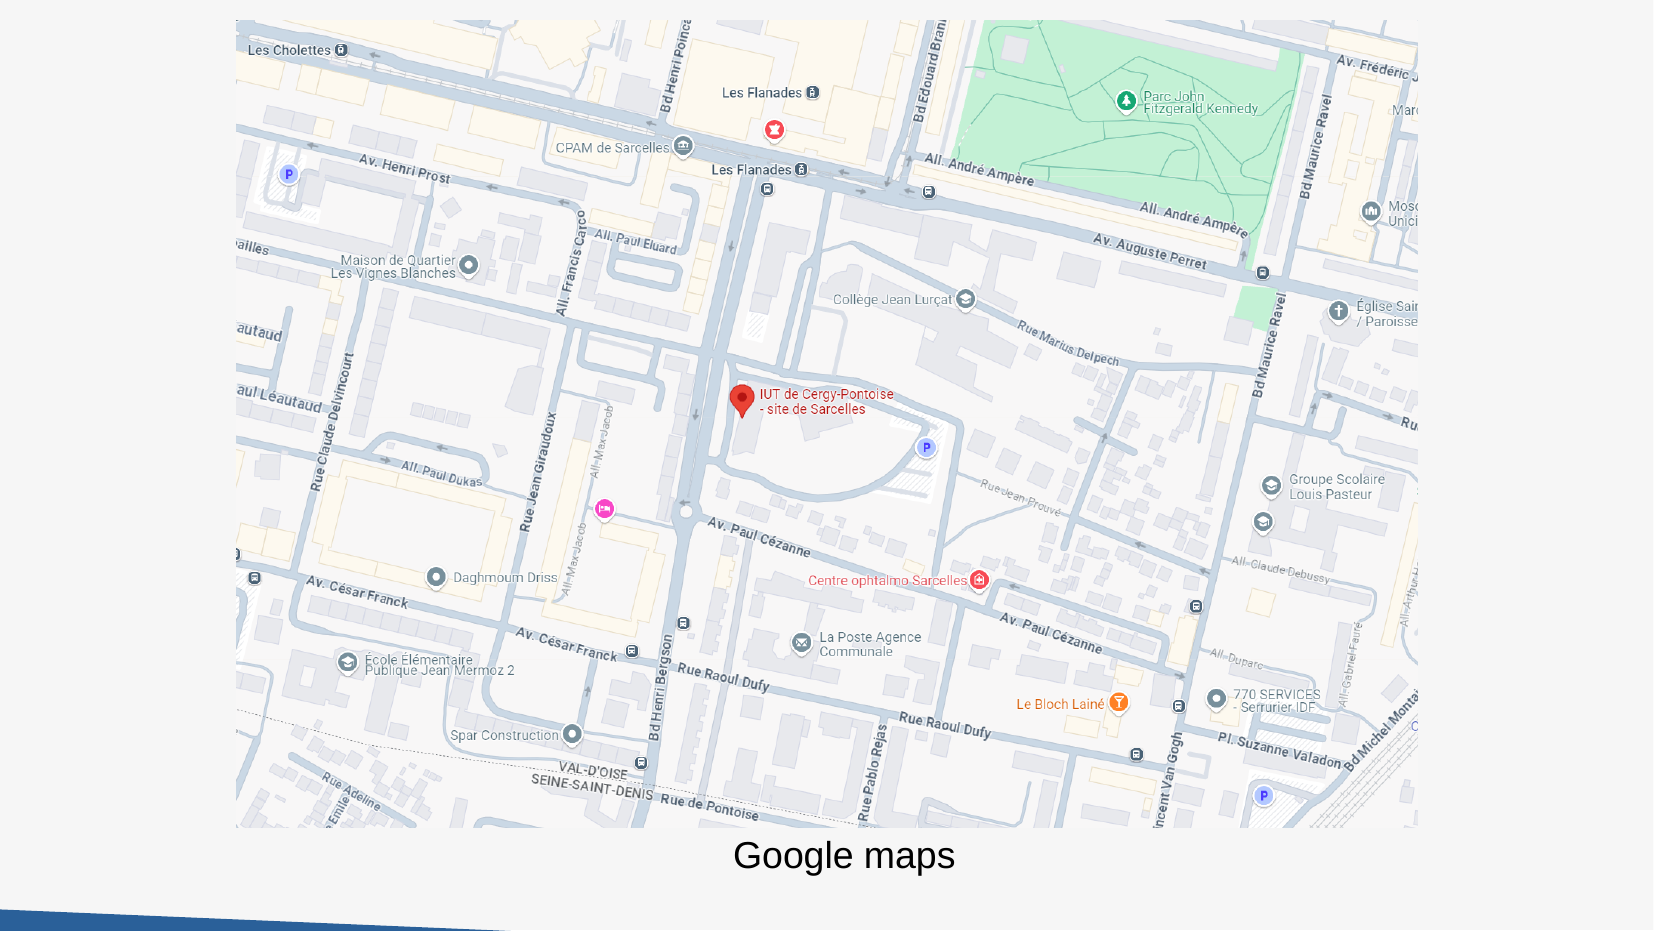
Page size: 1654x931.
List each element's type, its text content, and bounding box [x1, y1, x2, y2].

text_box Google maps [501, 826, 1188, 886]
text_box [0, 909, 511, 931]
picture [236, 20, 1418, 828]
